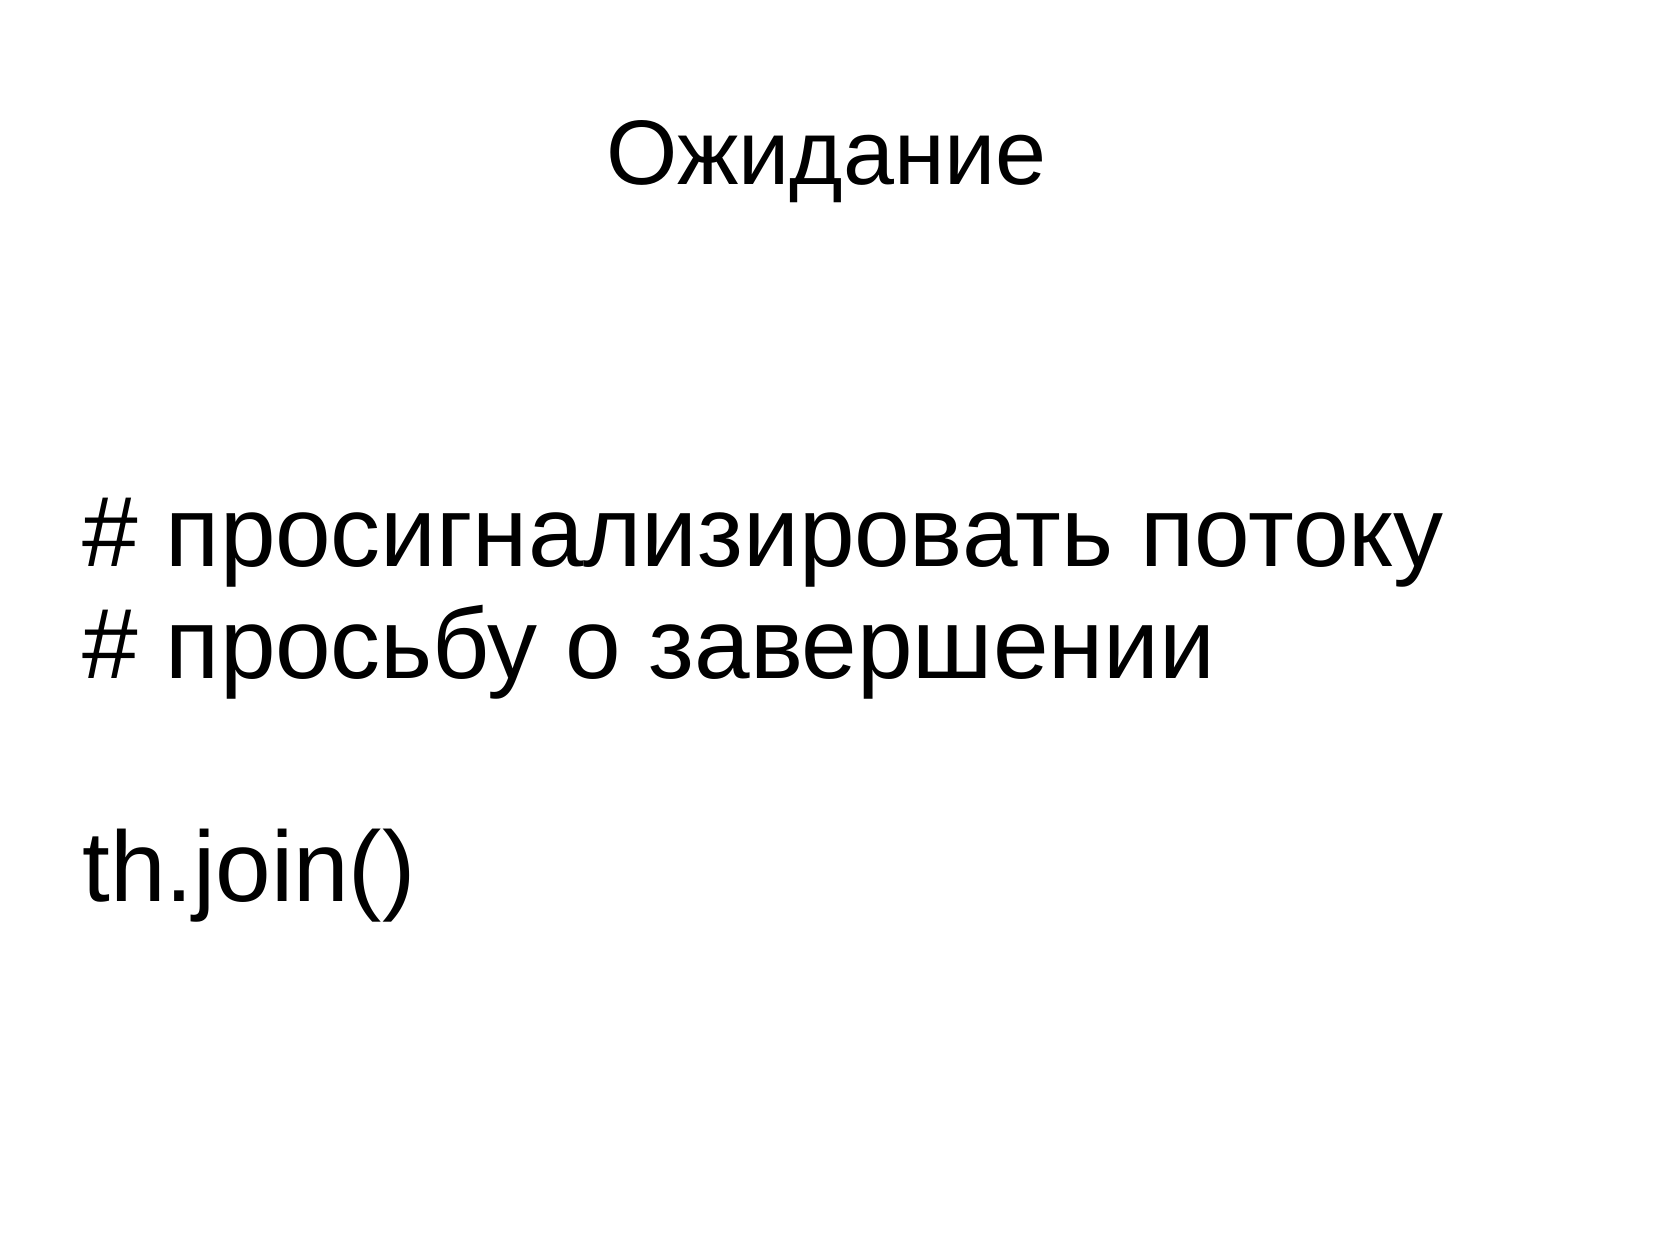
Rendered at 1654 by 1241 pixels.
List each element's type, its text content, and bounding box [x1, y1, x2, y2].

title Ожидание [82, 56, 1571, 250]
subtitle # просигнализировать потоку # просьбу о завершении th.join() [82, 297, 1571, 1102]
